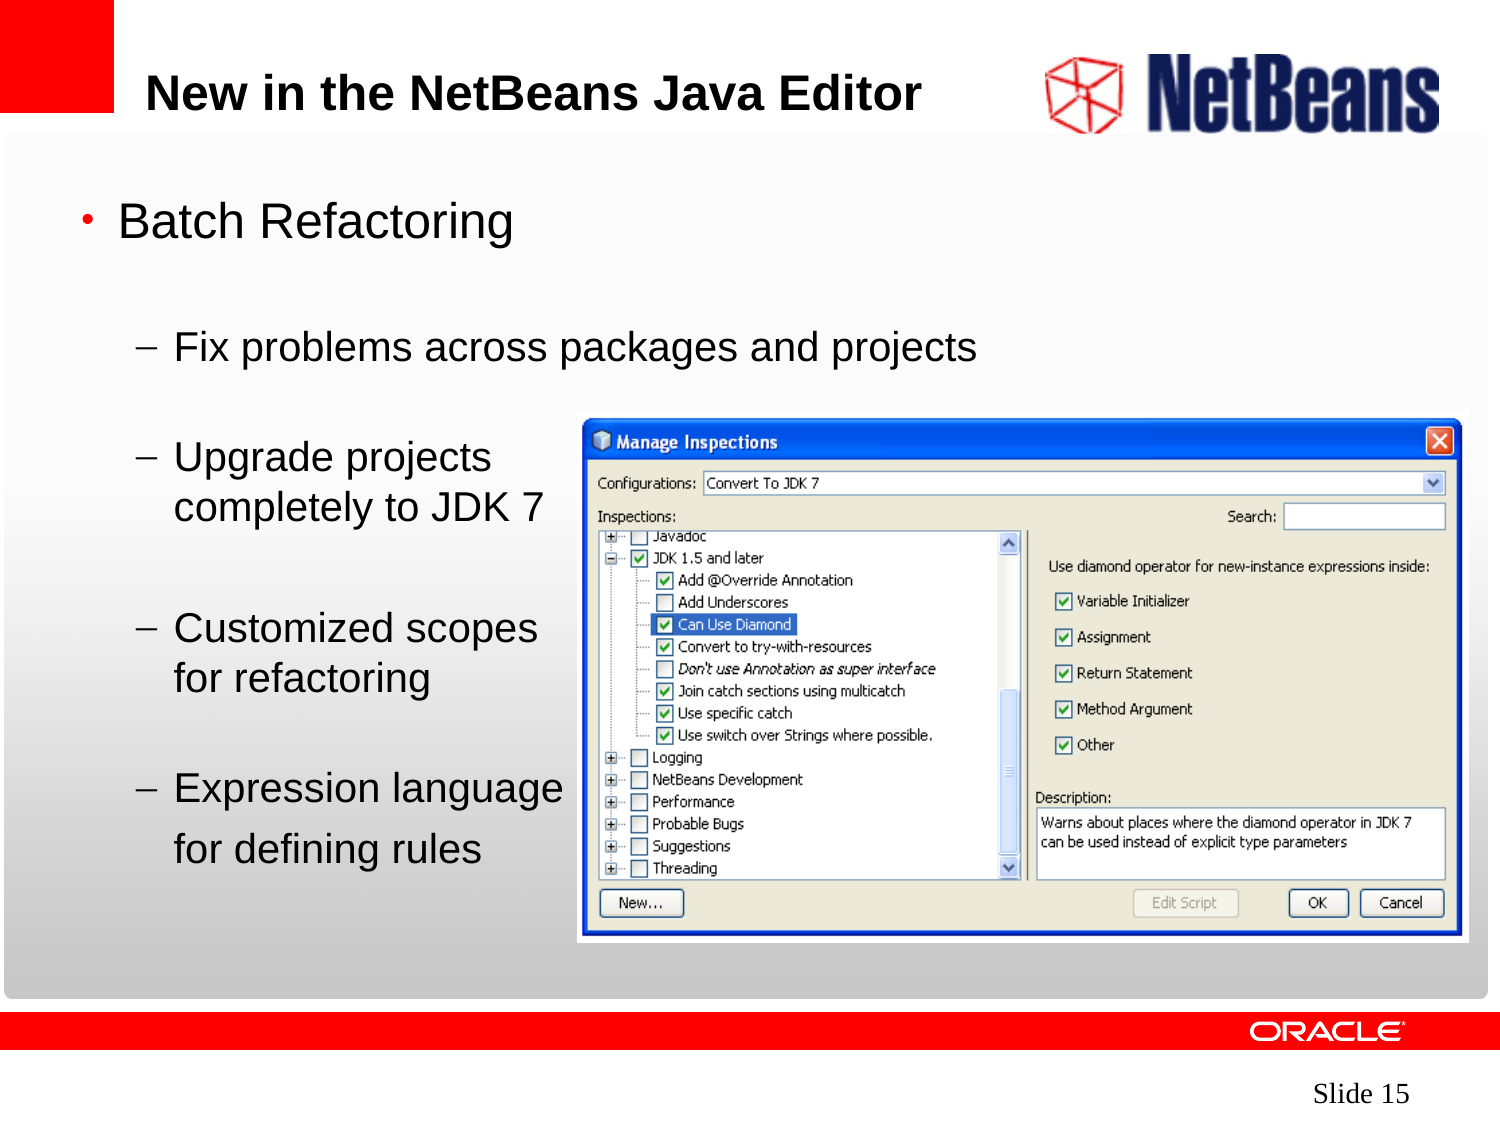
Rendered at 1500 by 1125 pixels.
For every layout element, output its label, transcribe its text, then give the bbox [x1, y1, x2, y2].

picture [4, 54, 1488, 999]
title New in the NetBeans Java Editor [130, 30, 1020, 161]
list Batch Refactoring Fix problems across packages and projects Upgrade projects completely to JDK 7 Customized scopes for refactoring Expression language for defining rules [80, 188, 1343, 1017]
picture [0, 0, 114, 113]
picture [0, 1012, 1500, 1050]
